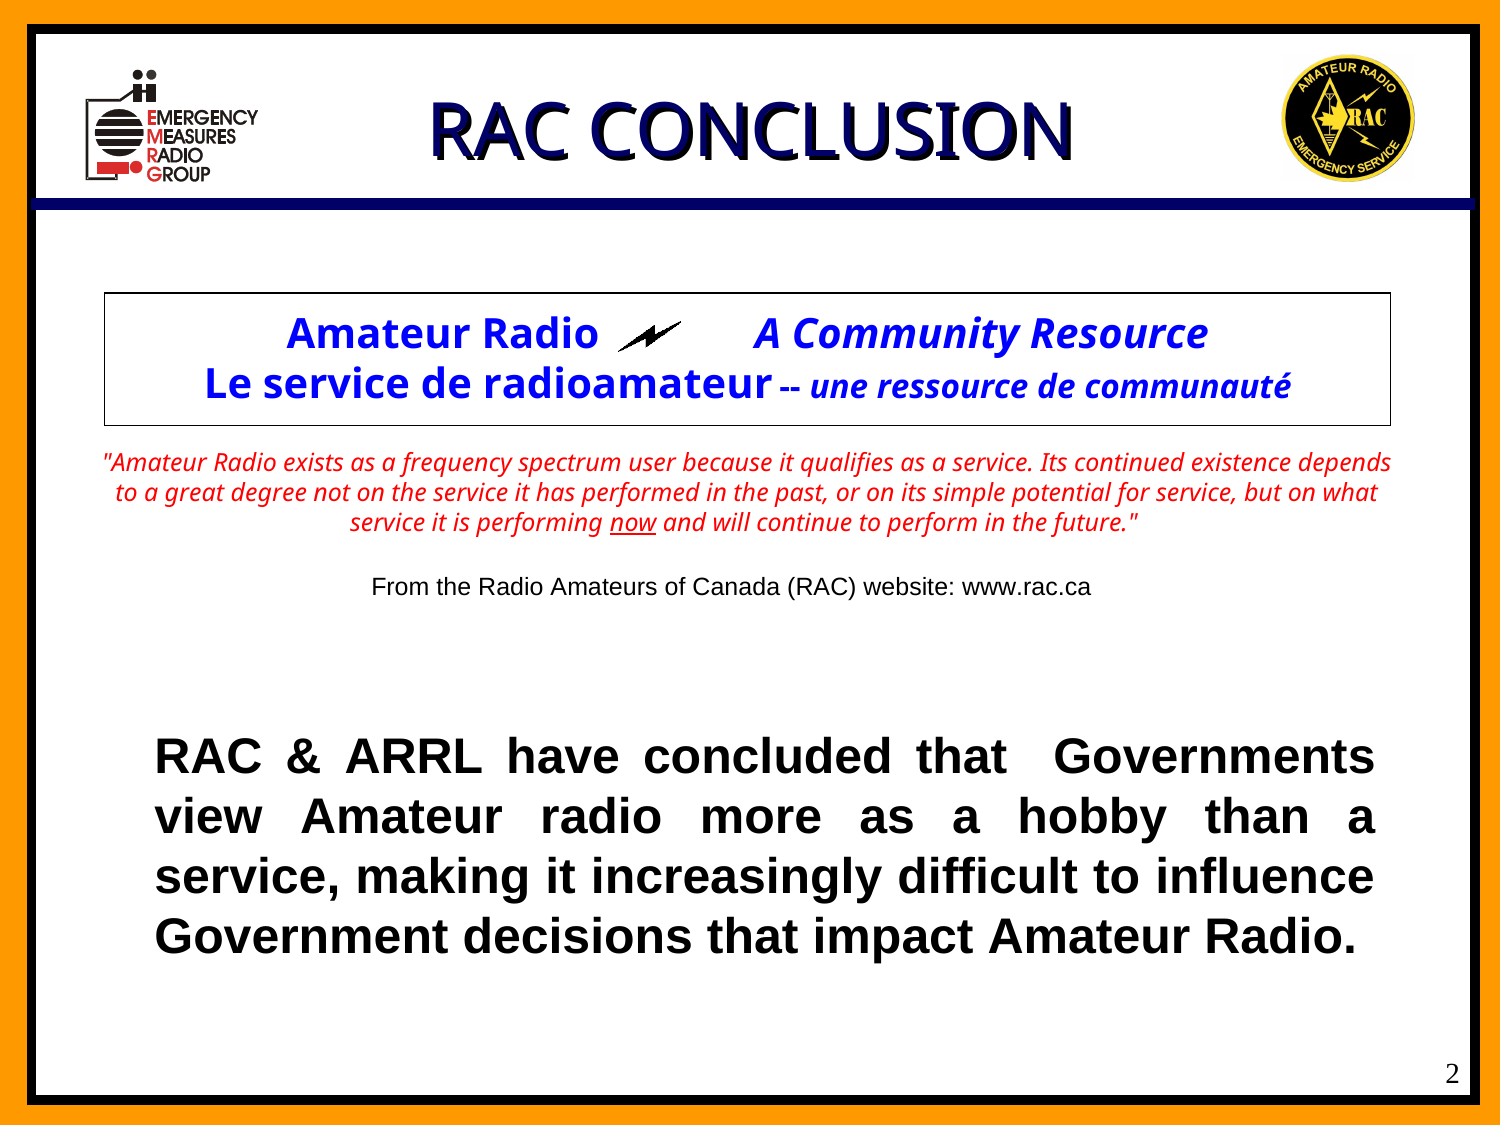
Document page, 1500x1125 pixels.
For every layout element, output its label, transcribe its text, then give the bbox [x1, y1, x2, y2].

text_box RAC CONCLUSION [335, 83, 1166, 181]
picture [1281, 54, 1415, 182]
text_box Amateur Radio A Community Resource Le service de radioamateur -- une ressource de communauté "Amateur Radio exists as a frequency spectrum user because it qualifies as a service. Its continued existence depends to a great degree not on the service it has performed in the past, or on its simple potential for service, but on what service it is performing now and will continue to perform in the future." [78, 298, 1418, 545]
text_box From the Radio Amateurs of Canada (RAC) website: www.rac.ca [356, 563, 1108, 609]
picture [618, 320, 681, 352]
text_box Amateur Radio A Community Resource Le service de radioamateur -- une ressource de communauté "Amateur Radio exists as a frequency spectrum user because it qualifies as a service. Its continued existence depends to a great degree not on the service it has performed in the past, or on its simple potential for service, but on what service it is performing now and will continue to perform in the future." [105, 298, 1390, 425]
text_box RAC & ARRL have concluded that Governments view Amateur radio more as a hobby than a service, making it increasingly difficult to influence Government decisions that impact Amateur Radio. [139, 716, 1391, 972]
